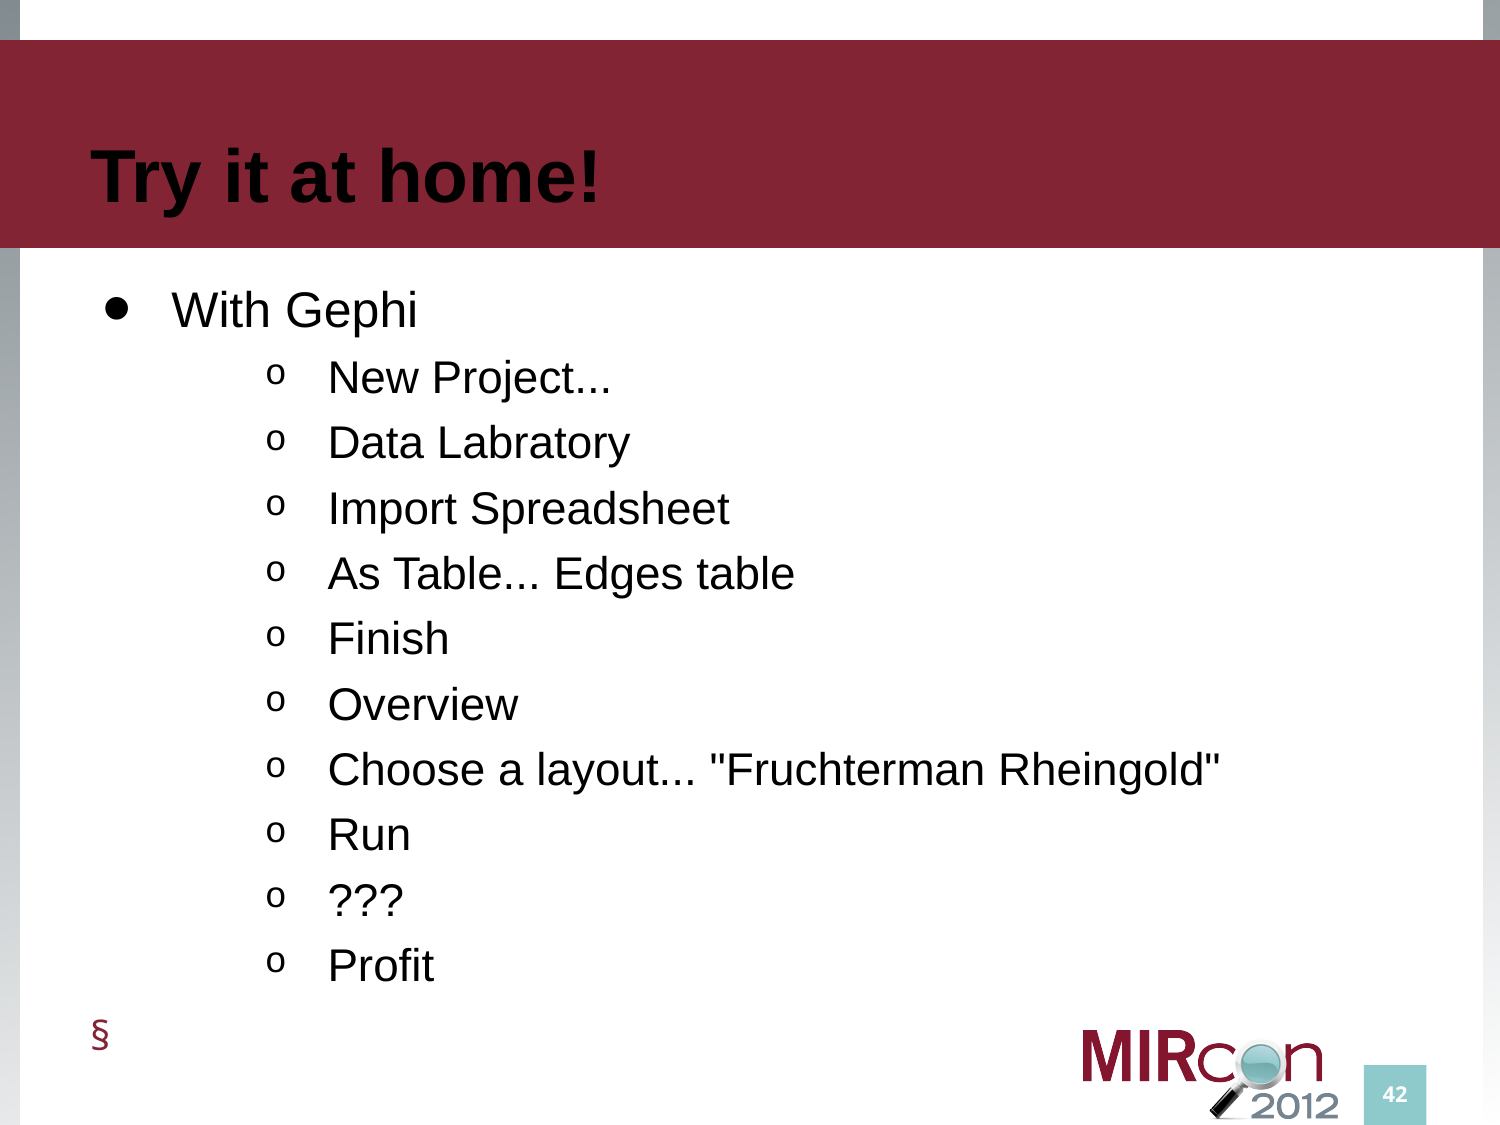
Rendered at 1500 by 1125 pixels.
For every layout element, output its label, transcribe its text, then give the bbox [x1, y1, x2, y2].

title Try it at home! [75, 45, 1426, 233]
list With Gephi New Project... Data Labratory Import Spreadsheet As Table... Edges table Finish Overview Choose a layout... "Fruchterman Rheingold" Run ??? Profit [75, 262, 1426, 1078]
